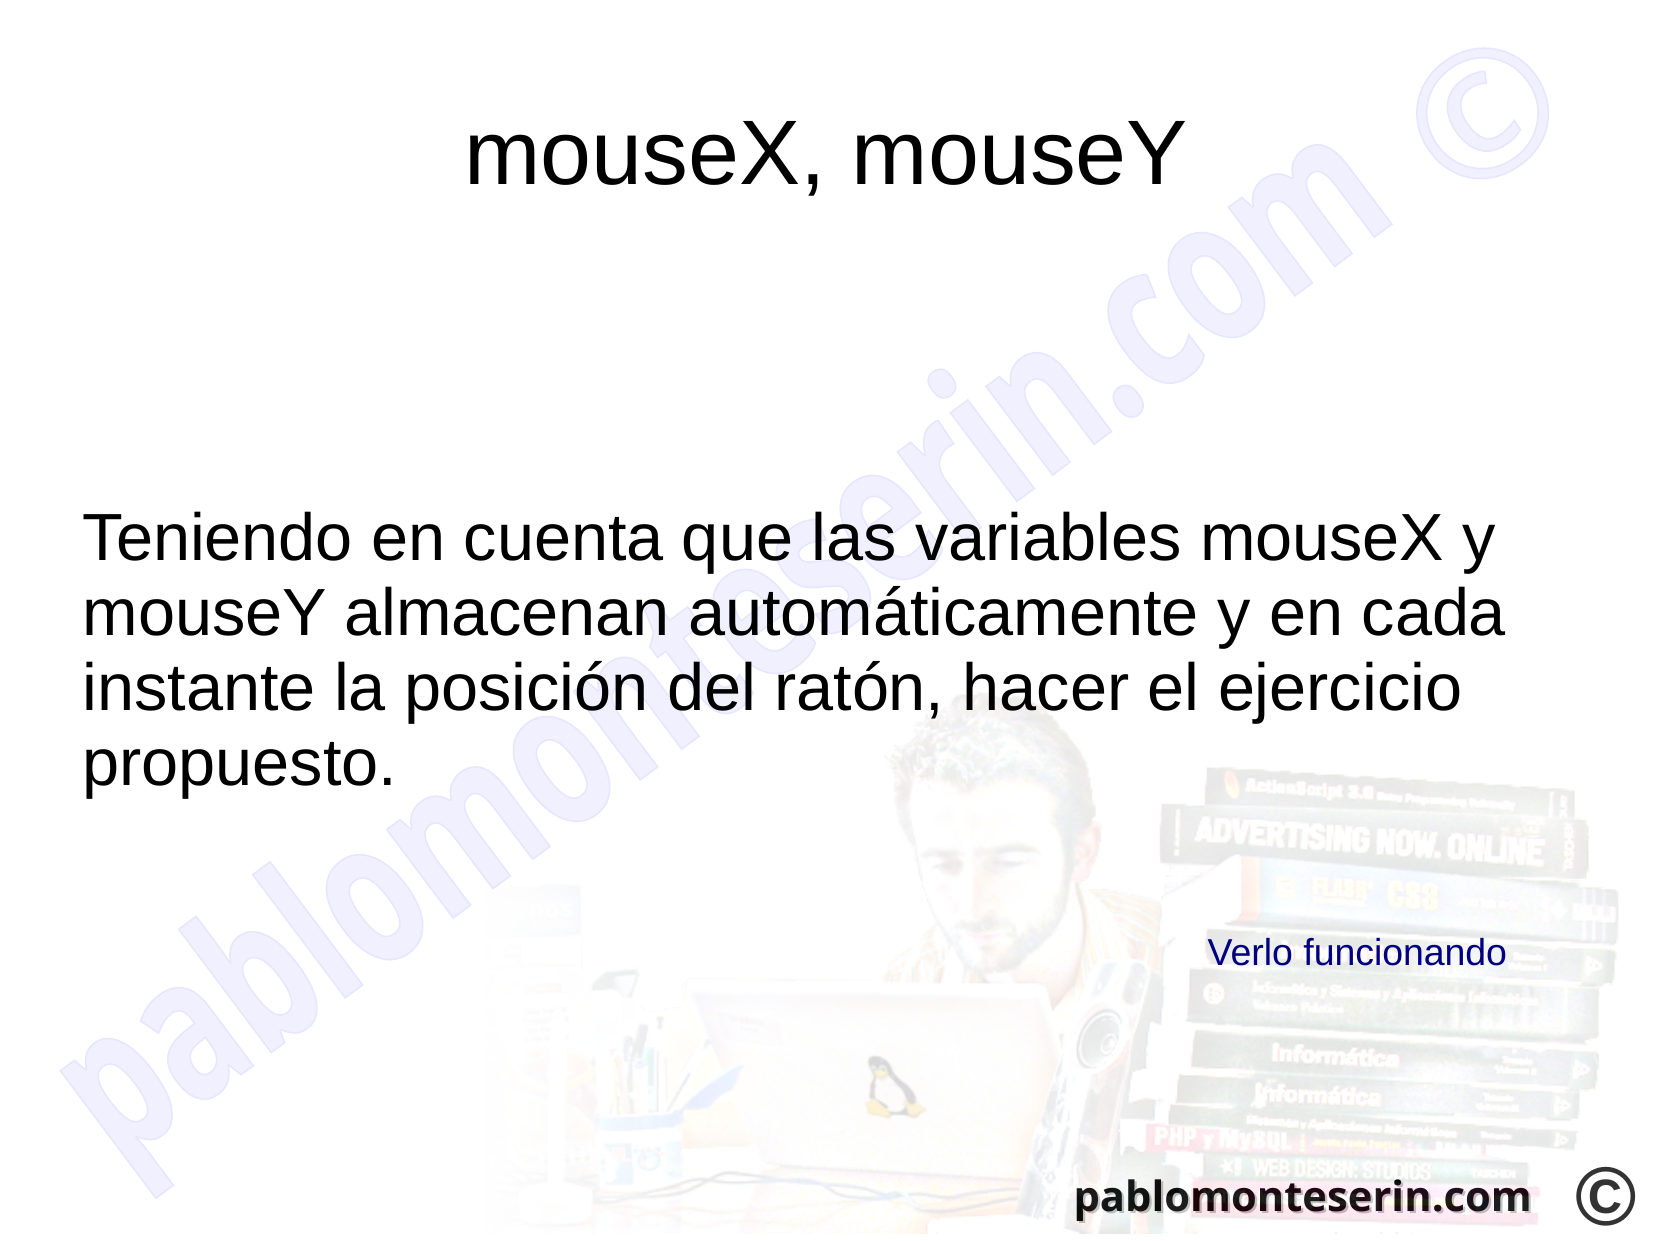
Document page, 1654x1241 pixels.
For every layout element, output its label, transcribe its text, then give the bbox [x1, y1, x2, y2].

text_box Verlo funcionando [1192, 923, 1522, 981]
title mouseX, mouseY [82, 49, 1571, 257]
picture [468, 674, 1654, 1234]
subtitle Teniendo en cuenta que las variables mouseX y mouseY almacenan automáticamente y en cada instante la posición del ratón, hacer el ejercicio propuesto. [82, 290, 1571, 1010]
